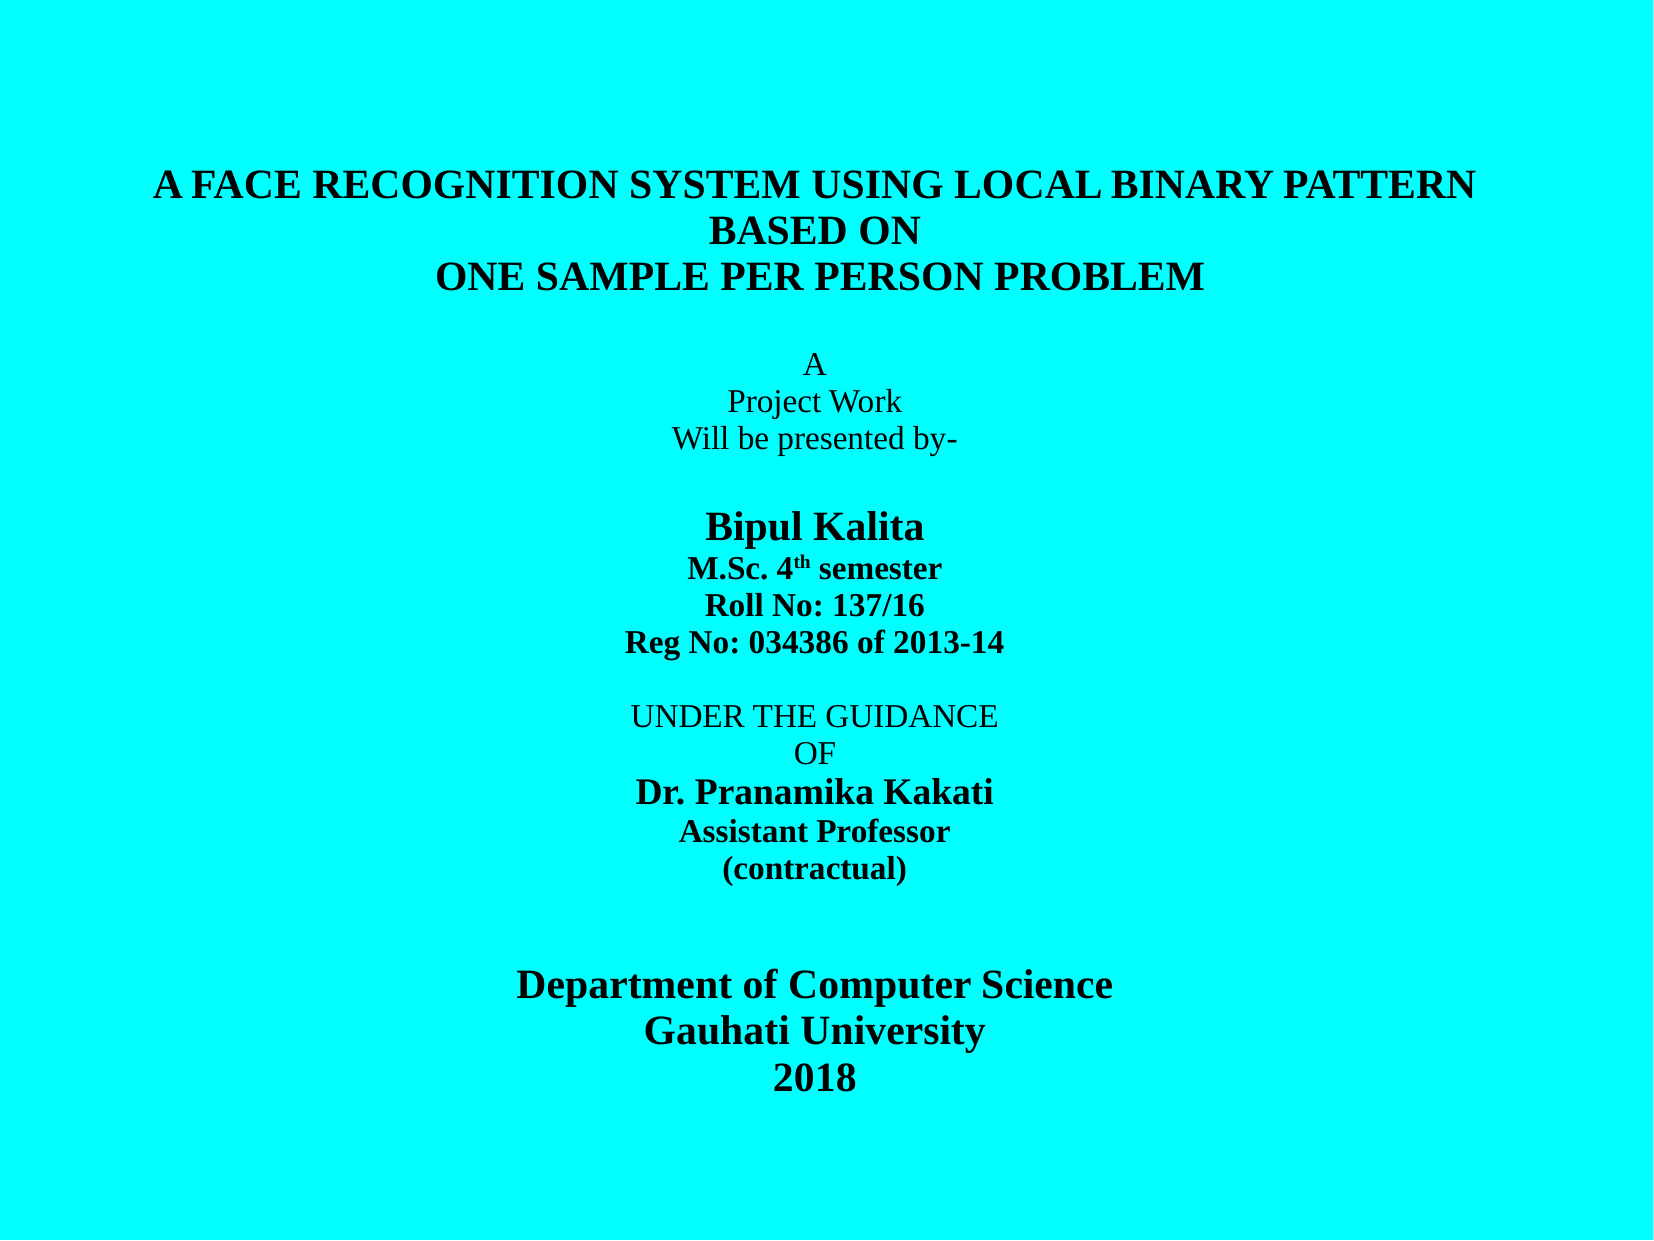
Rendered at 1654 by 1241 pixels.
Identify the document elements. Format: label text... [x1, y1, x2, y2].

text_box A FACE RECOGNITION SYSTEM USING LOCAL BINARY PATTERN BASED ON ONE SAMPLE PER PERSON PROBLEM A Project Work Will be presented by- Bipul Kalita M.Sc. 4th semester Roll No: 137/16 Reg No: 034386 of 2013-14 UNDER THE GUIDANCE OF Dr. Pranamika Kakati Assistant Professor (contractual) Department of Computer Science Gauhati University 2018 [106, 153, 1524, 1146]
